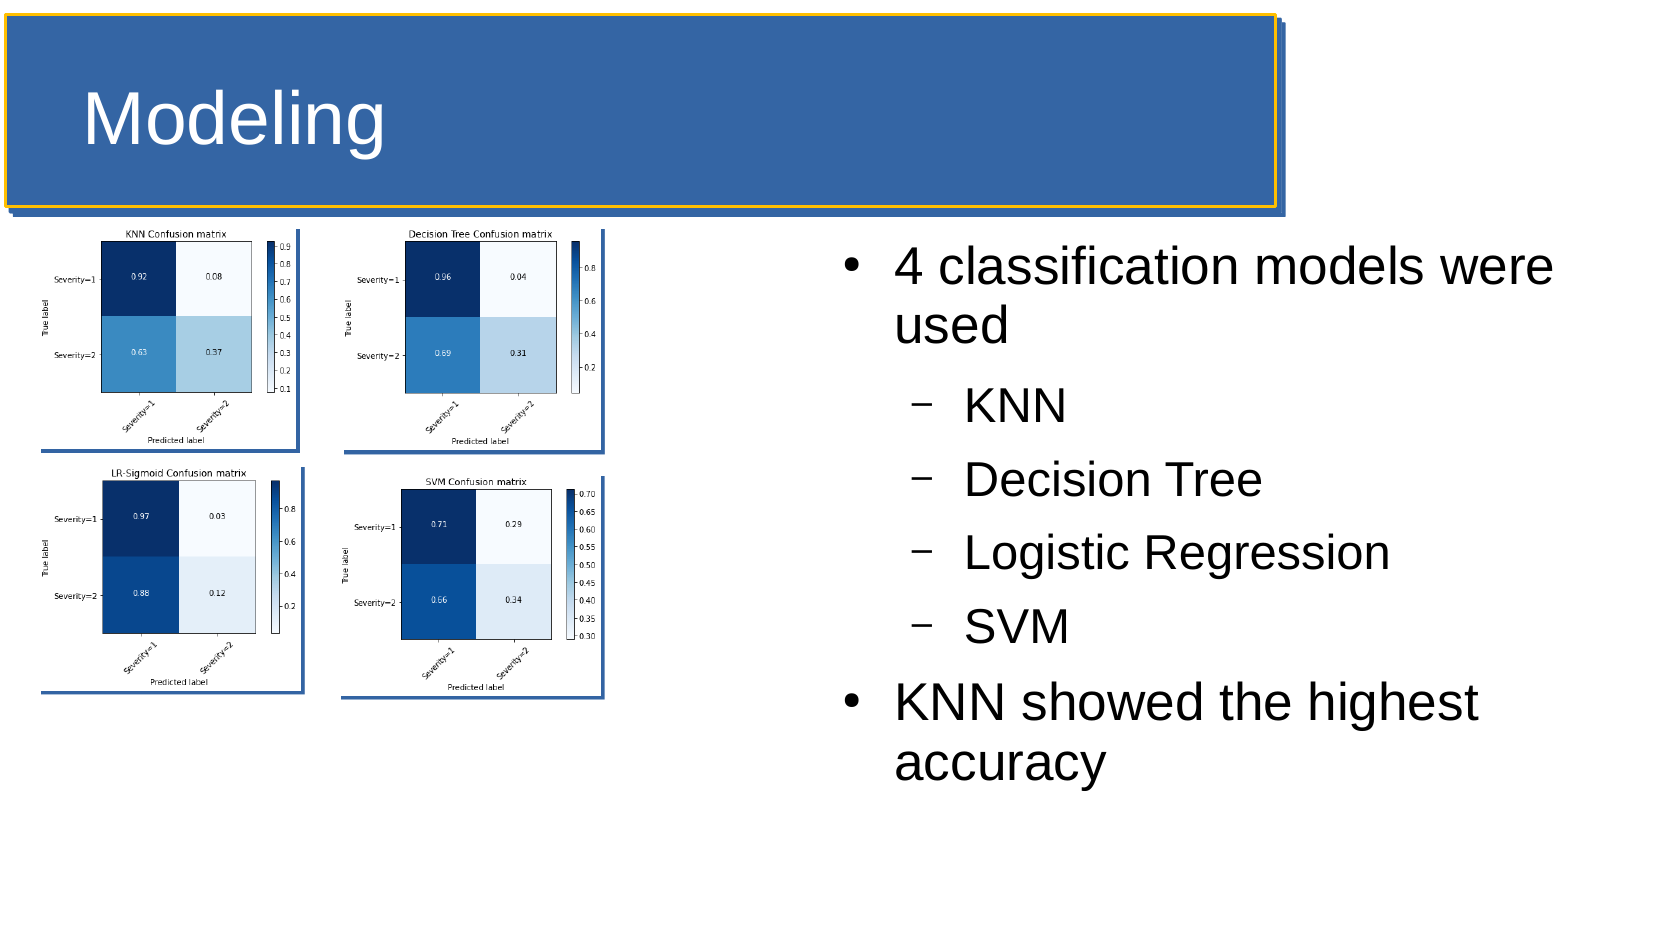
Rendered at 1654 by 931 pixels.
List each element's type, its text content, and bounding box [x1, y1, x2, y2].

title Modeling [82, 44, 1235, 192]
picture [337, 472, 601, 696]
list 4 classification models were used KNN Decision Tree Logistic Regression SVM KNN showed the highest accuracy [825, 236, 1565, 798]
picture [340, 224, 601, 451]
picture [37, 224, 296, 449]
picture [37, 463, 301, 691]
